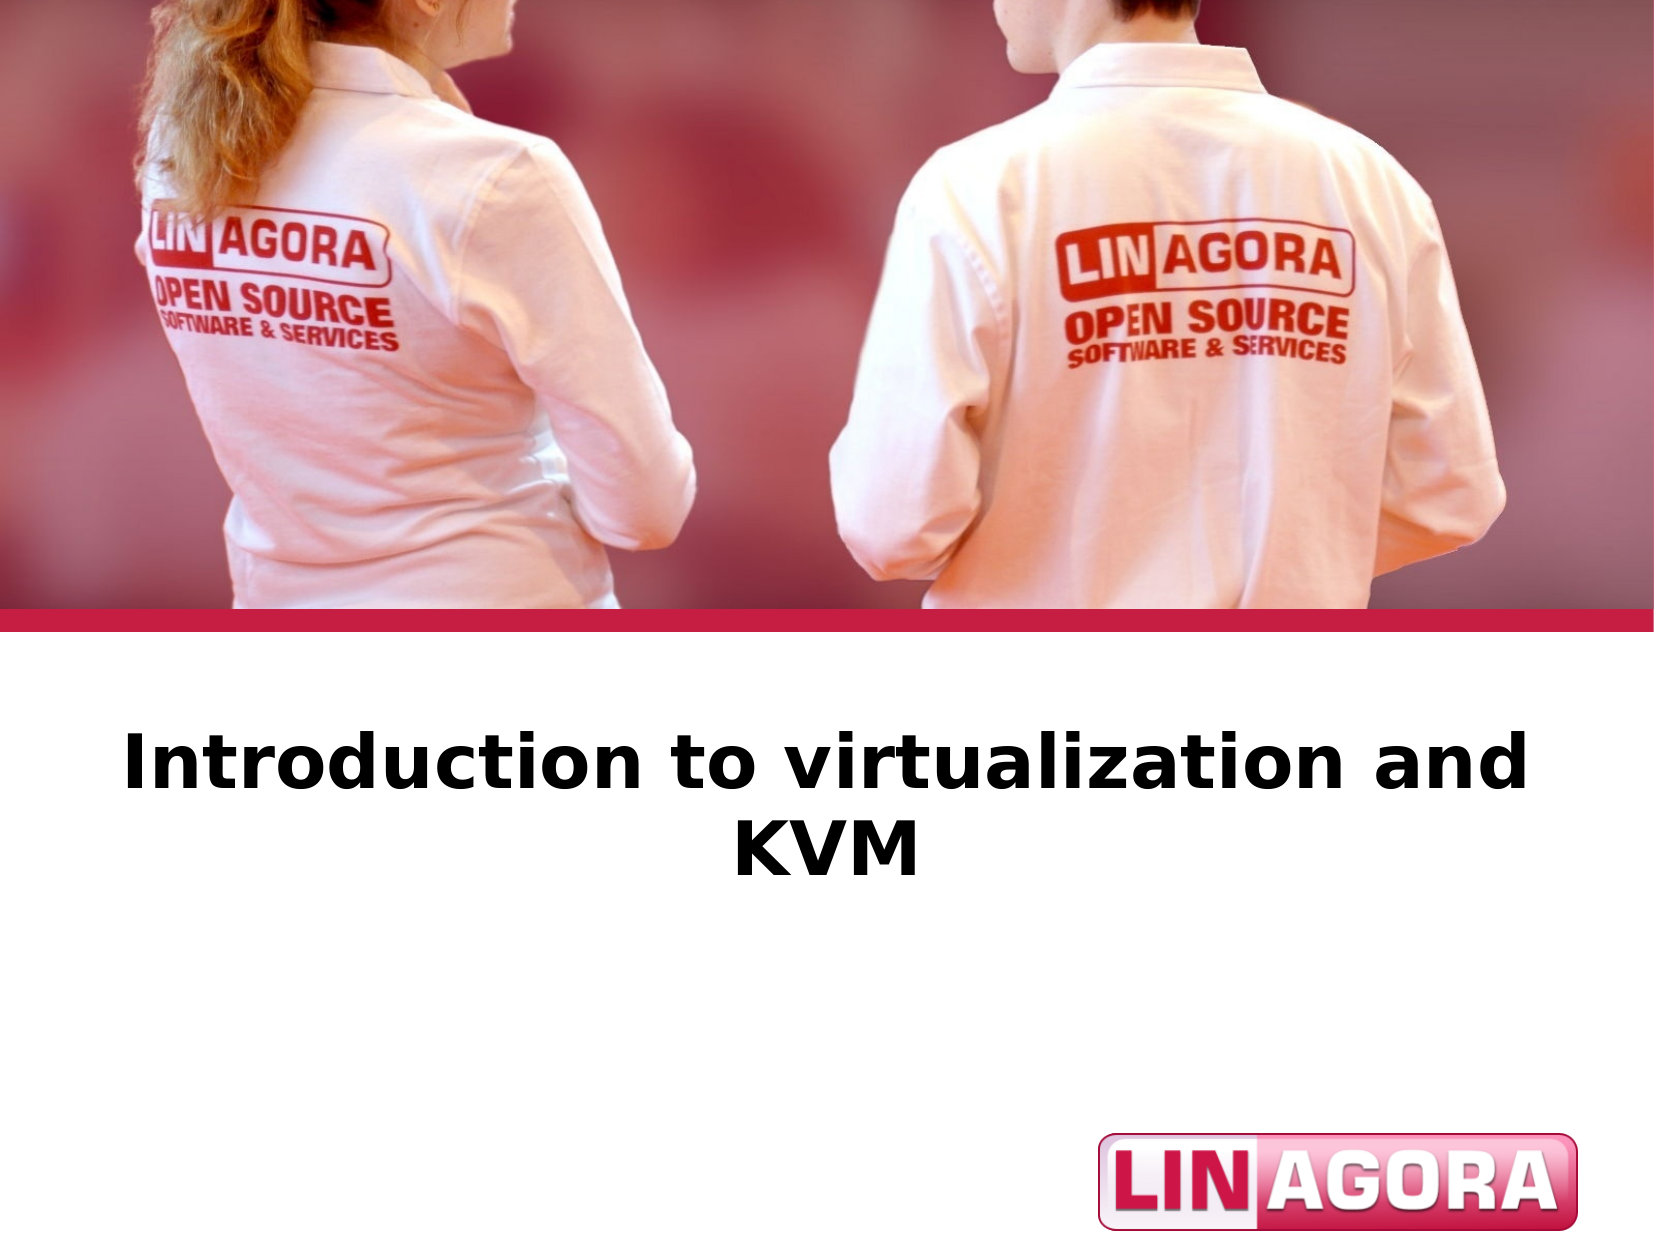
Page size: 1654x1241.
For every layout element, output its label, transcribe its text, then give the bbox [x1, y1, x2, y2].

picture [0, 0, 1654, 609]
title Introduction to virtualization and KVM [82, 643, 1571, 969]
picture [1098, 1133, 1578, 1231]
